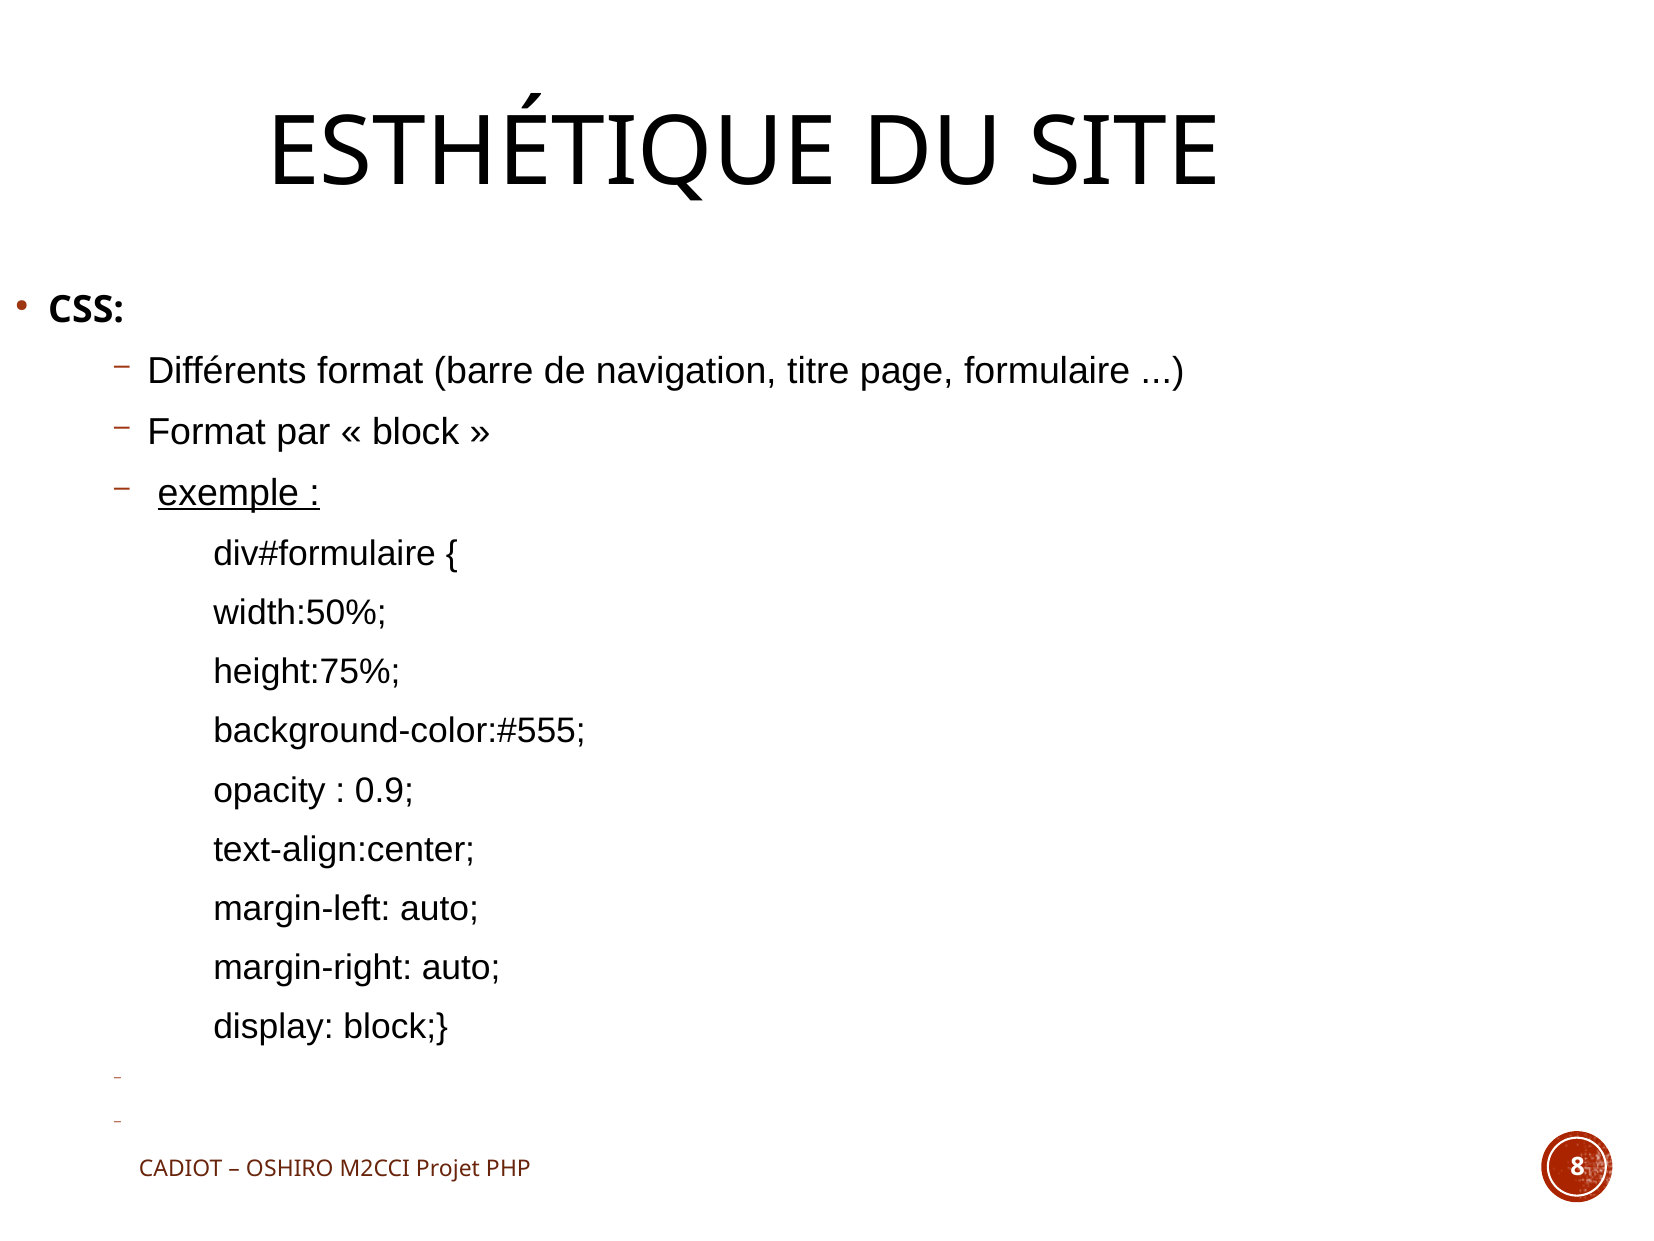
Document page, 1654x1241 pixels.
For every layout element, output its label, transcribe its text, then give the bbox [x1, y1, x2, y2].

text_box CADIOT – OSHIRO M2CCI Projet PHP [124, 1134, 983, 1201]
title Esthétique du site [0, 49, 1489, 257]
list CSS: Différents format (barre de navigation, titre page, formulaire ...) Format par « block » exemple : div#formulaire { width:50%; height:75%; background-color:#555; opacity : 0.9; text-align:center; margin-left: auto; margin-right: auto; display: block;} [0, 290, 1489, 1135]
text_box [1534, 1134, 1622, 1201]
